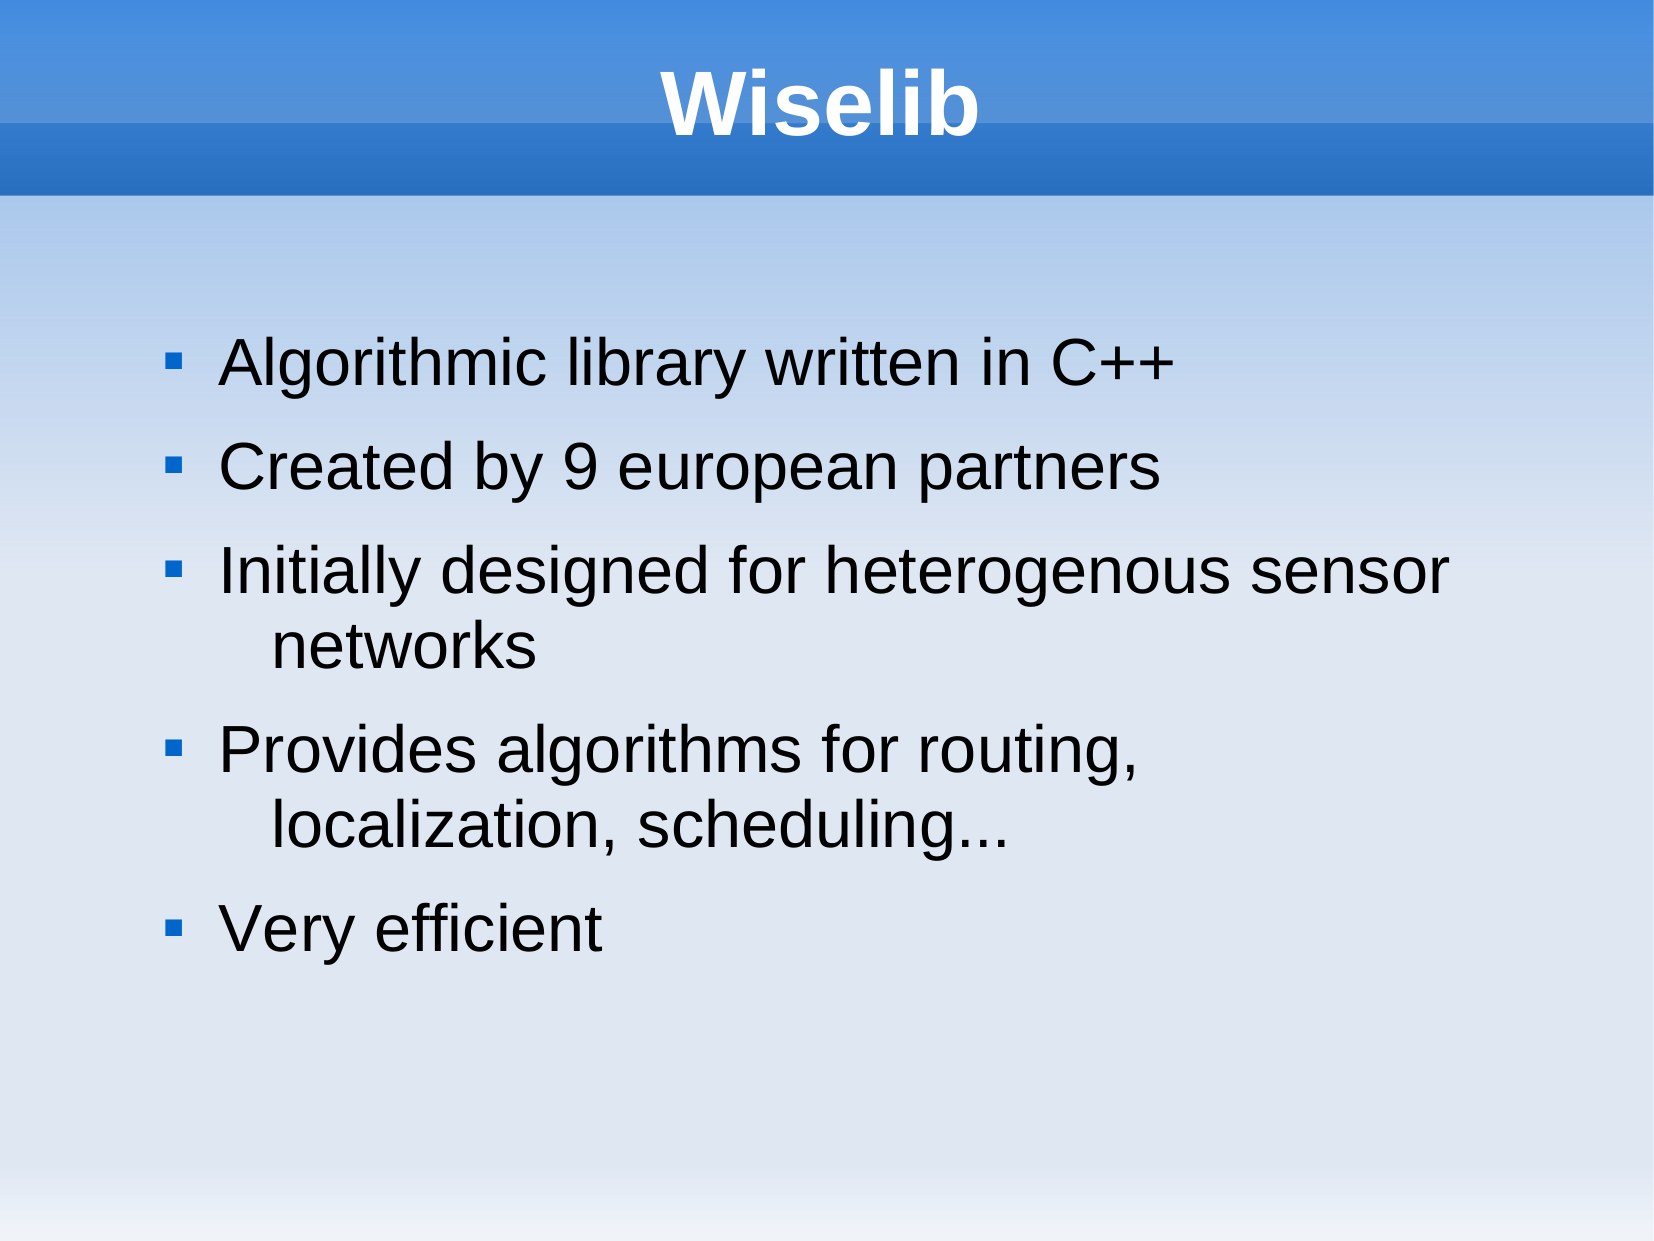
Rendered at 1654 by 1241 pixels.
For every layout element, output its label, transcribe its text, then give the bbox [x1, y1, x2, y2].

list Algorithmic library written in C++ Created by 9 european partners Initially designed for heterogenous sensor networks Provides algorithms for routing, localization, scheduling... Very efficient [129, 324, 1489, 1144]
title Wiselib [76, 0, 1565, 208]
picture [0, 0, 1654, 1241]
